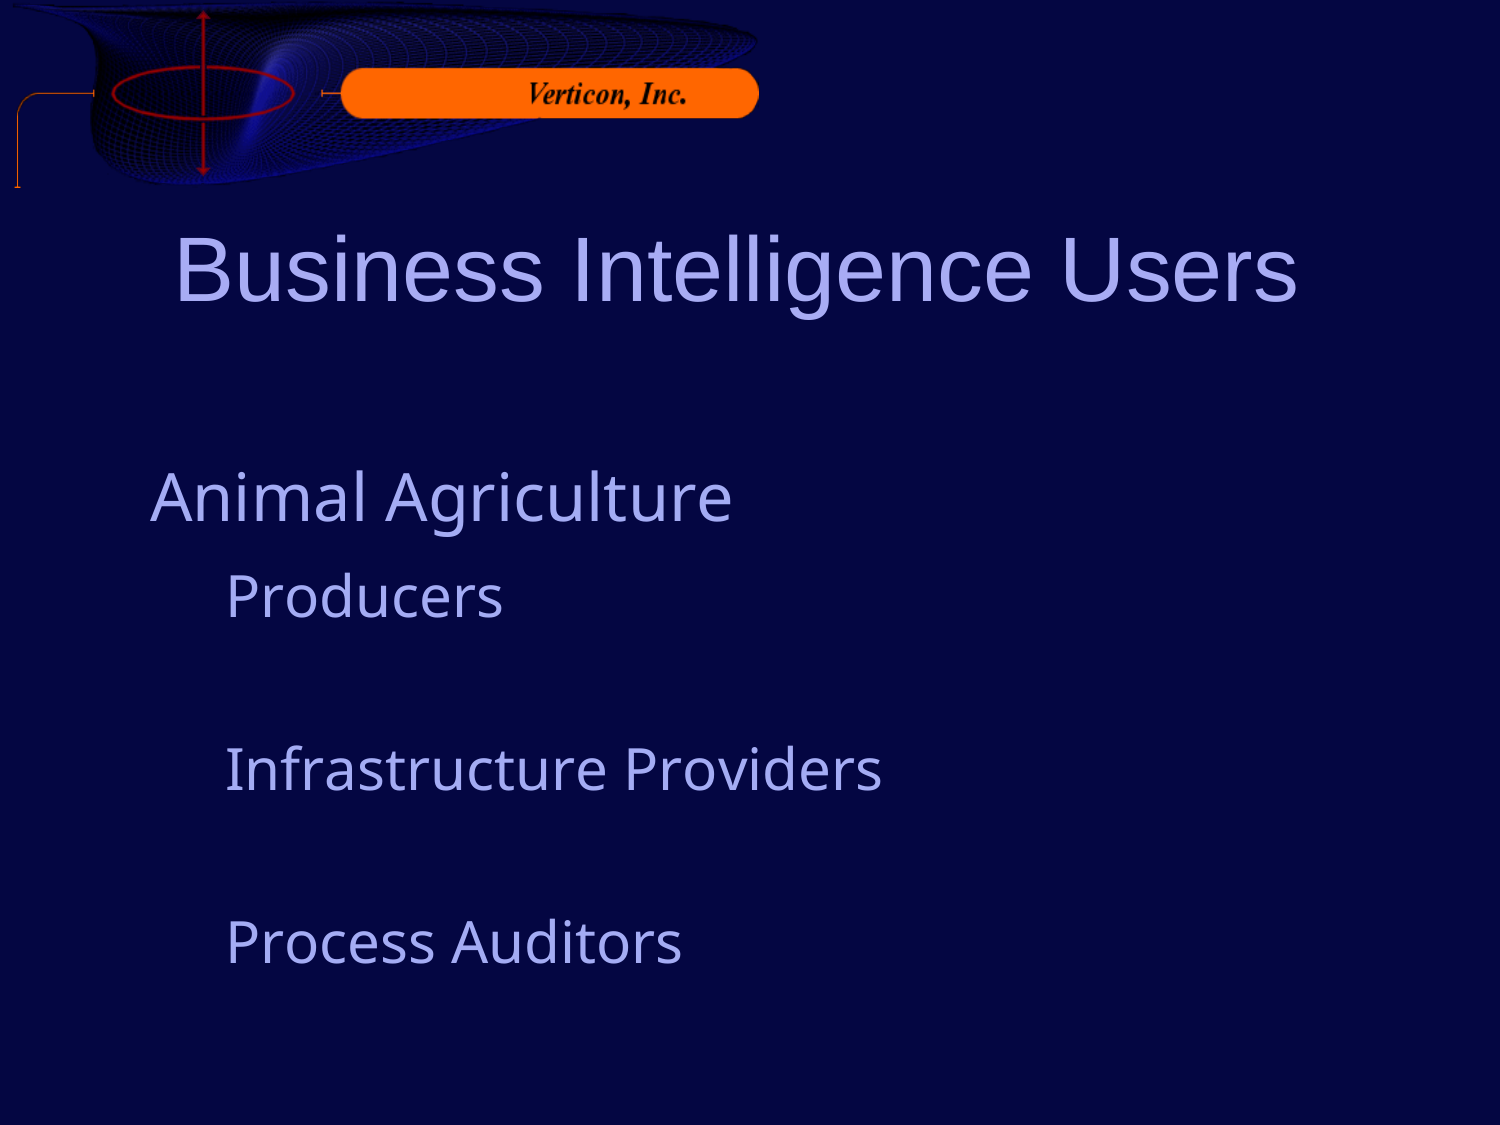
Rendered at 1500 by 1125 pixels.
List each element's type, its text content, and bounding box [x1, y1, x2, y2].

picture [8, 0, 759, 188]
list Animal Agriculture Producers Infrastructure Providers Process Auditors [150, 450, 1385, 971]
title Business Intelligence Users [0, 218, 1500, 424]
